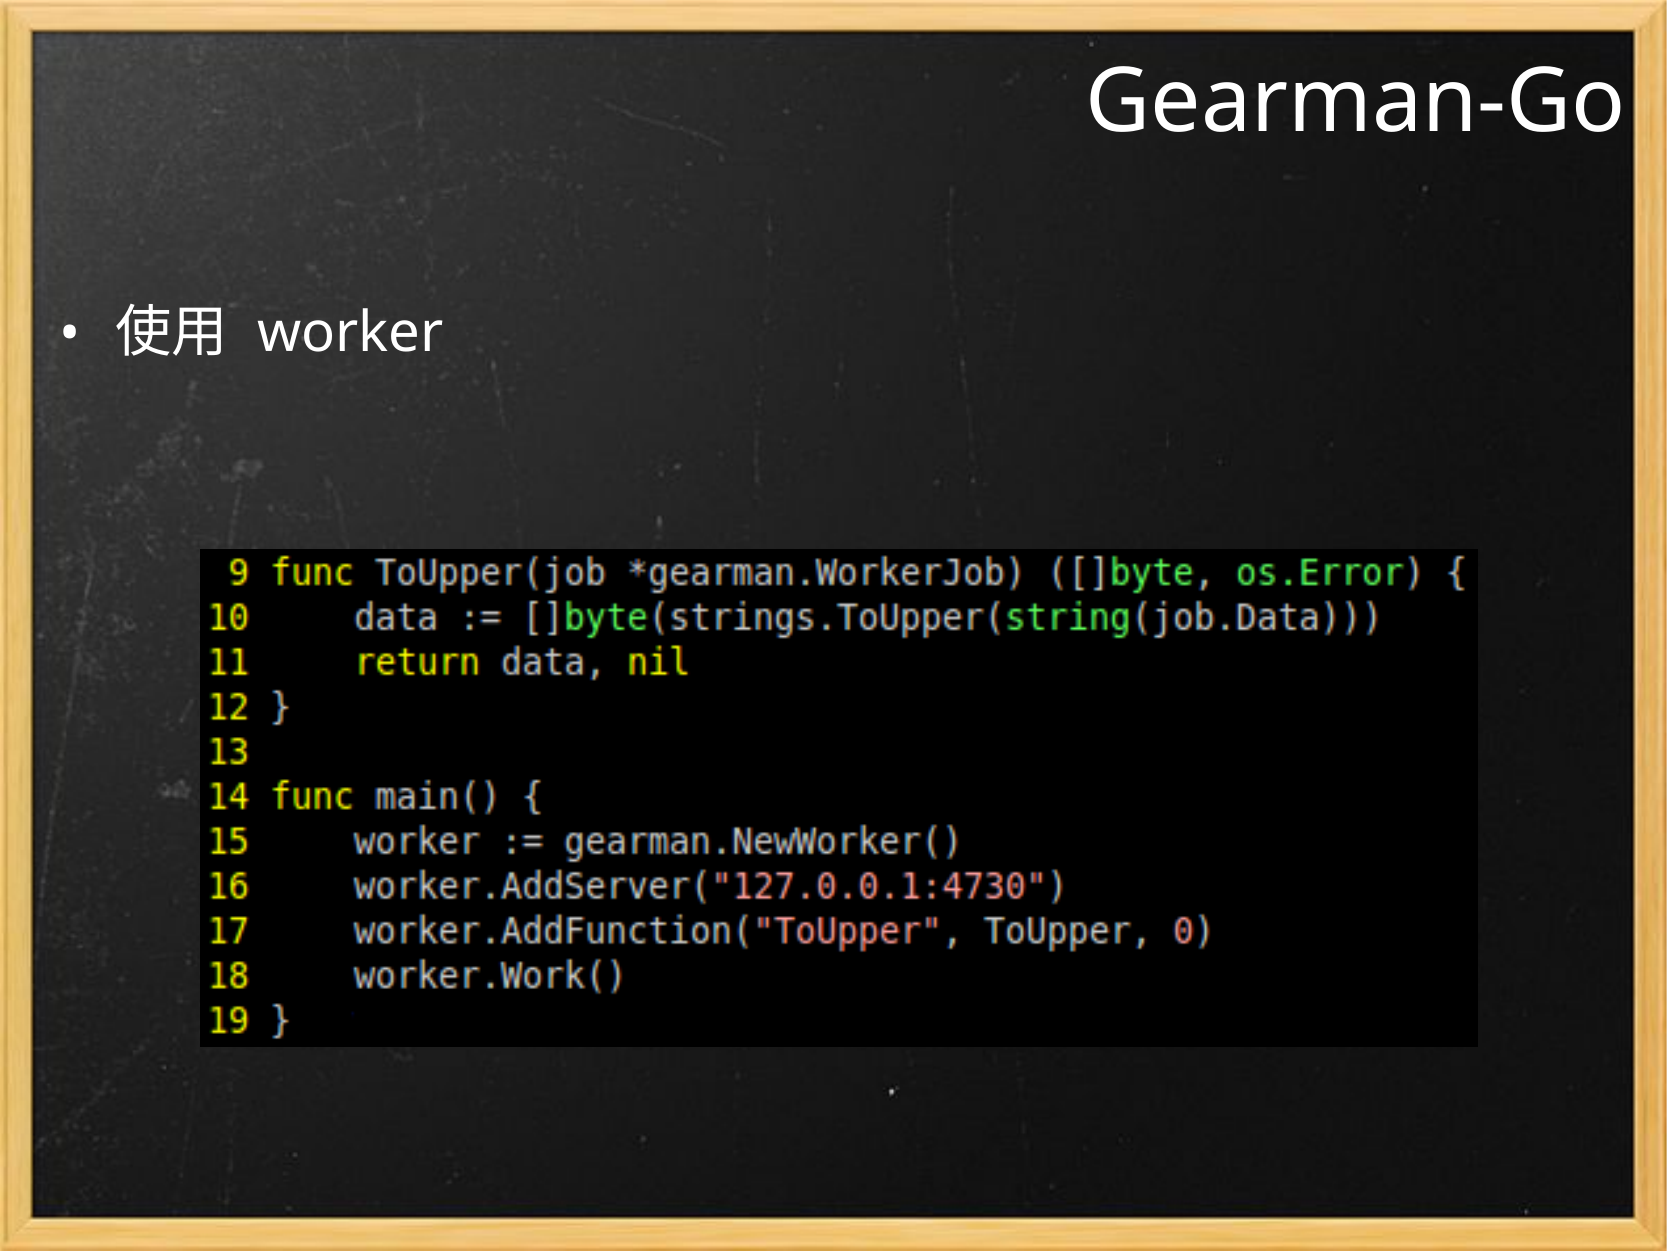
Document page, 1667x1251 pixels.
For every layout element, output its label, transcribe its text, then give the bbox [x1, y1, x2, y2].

title Gearman-Go [40, 50, 1627, 201]
list 使用 worker [40, 300, 1627, 1201]
picture [0, 0, 1667, 1251]
